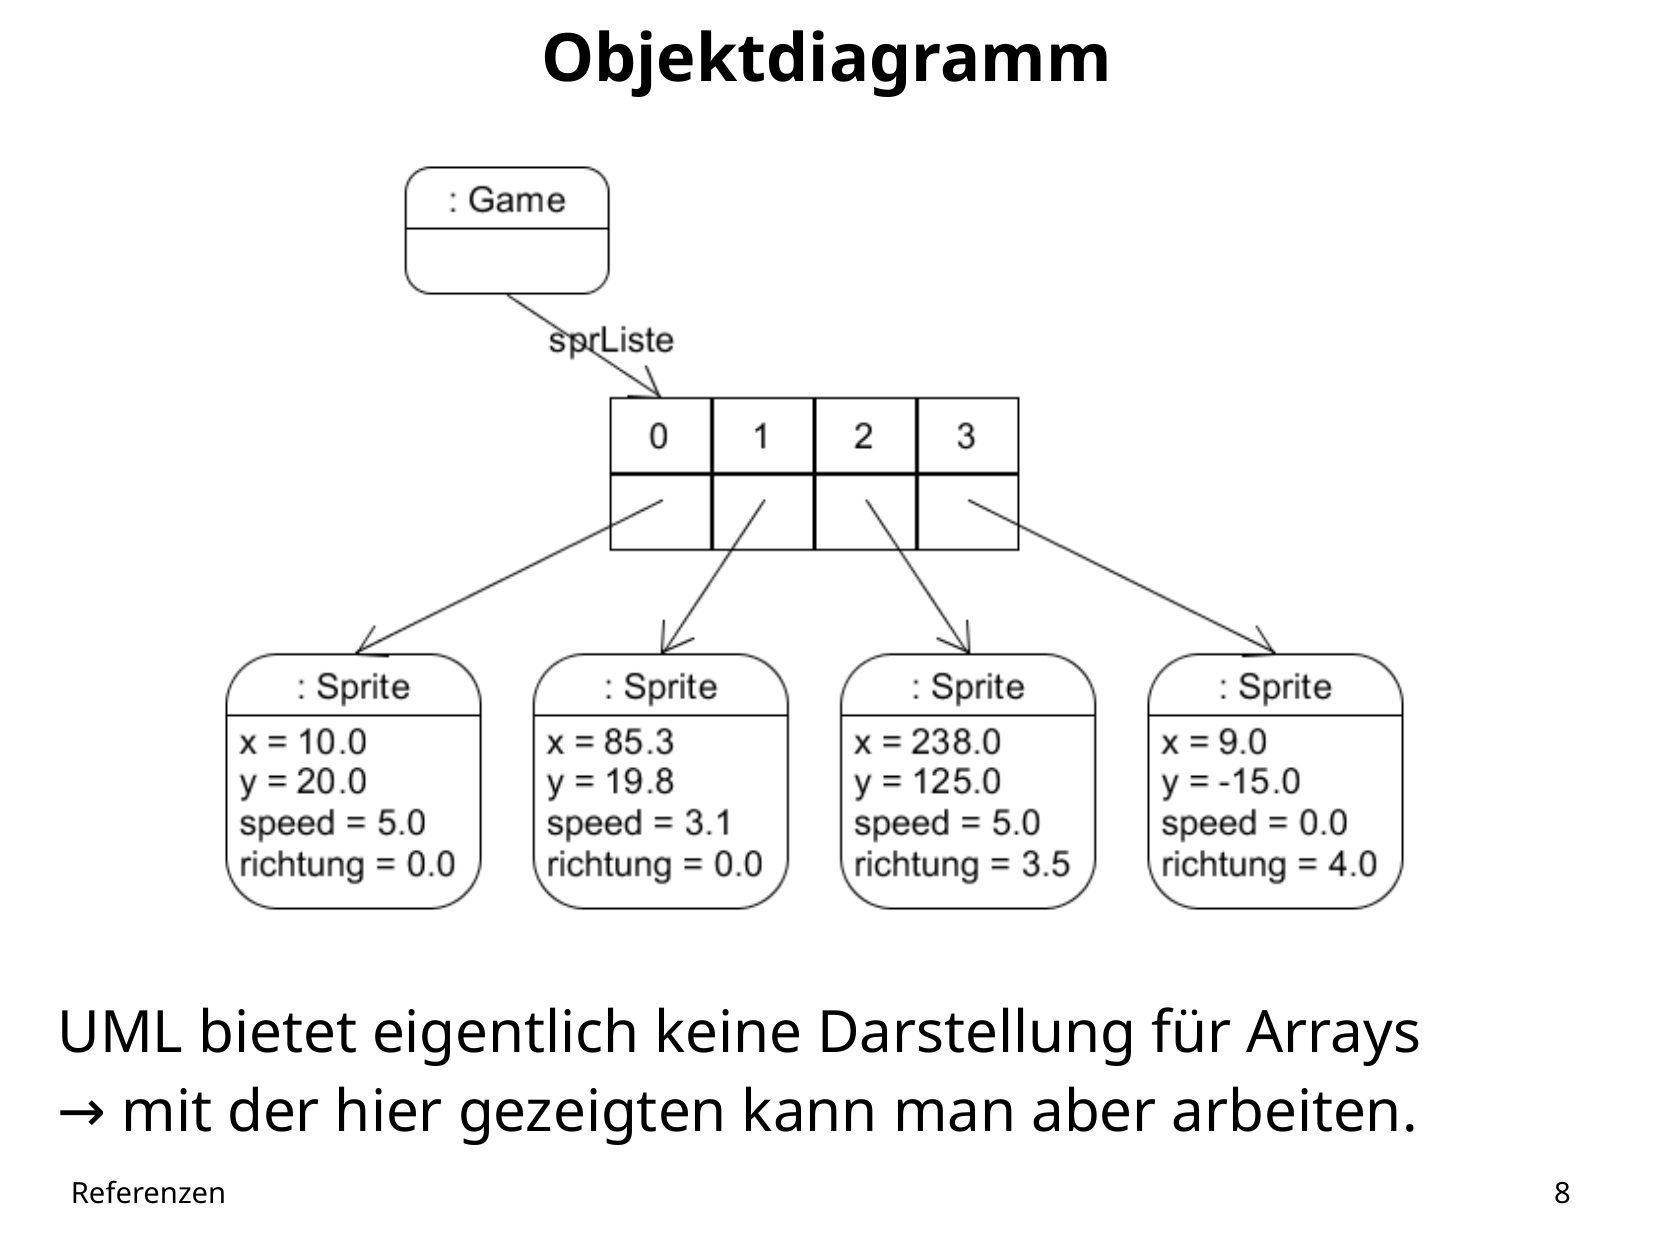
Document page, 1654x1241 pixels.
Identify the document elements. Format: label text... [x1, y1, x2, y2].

list UML bietet eigentlich keine Darstellung für Arrays → mit der hier gezeigten kann man aber arbeiten. [57, 990, 1605, 1156]
picture [224, 165, 1406, 912]
title Objektdiagramm [0, 5, 1654, 107]
